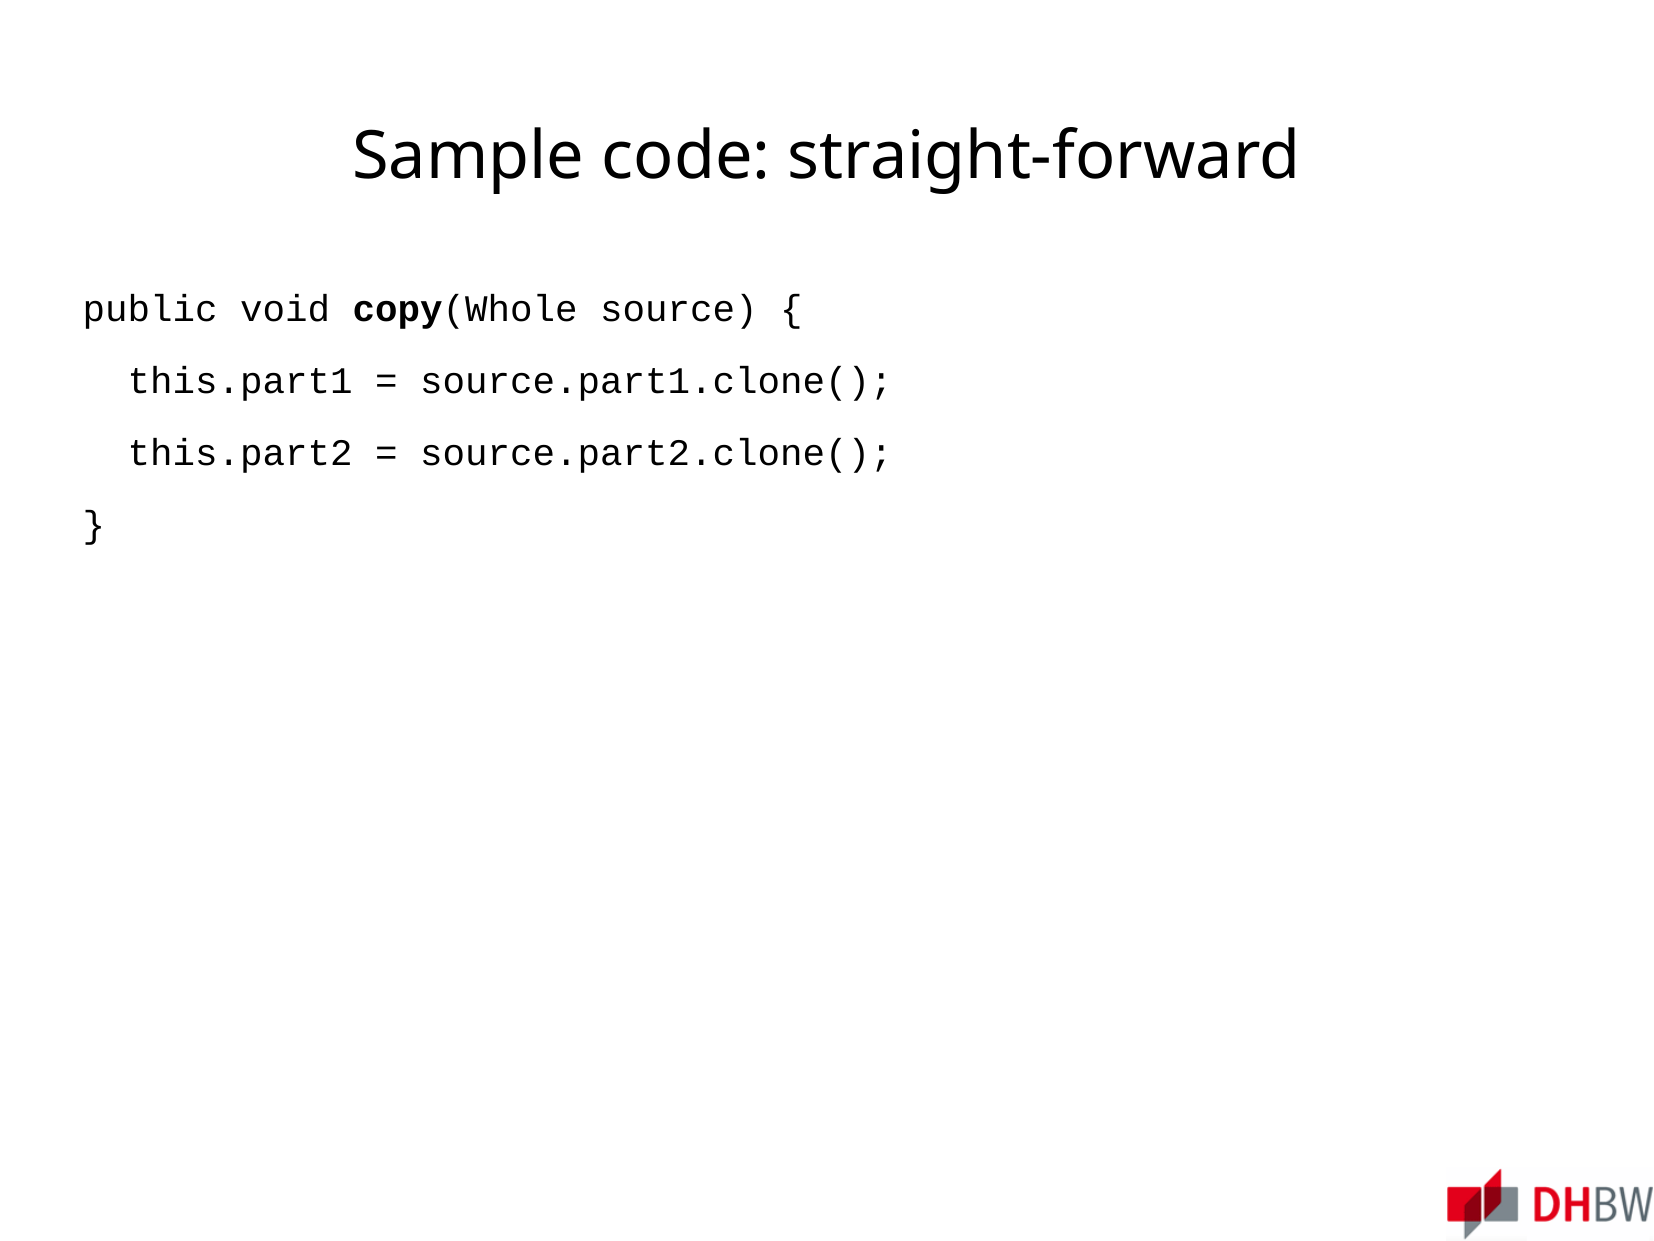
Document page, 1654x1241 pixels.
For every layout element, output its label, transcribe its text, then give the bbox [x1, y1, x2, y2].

list public void copy(Whole source) { this.part1 = source.part1.clone(); this.part2 = source.part2.clone(); } [82, 290, 1571, 1094]
title Sample code: straight-forward [82, 56, 1571, 250]
picture [1446, 1167, 1654, 1241]
